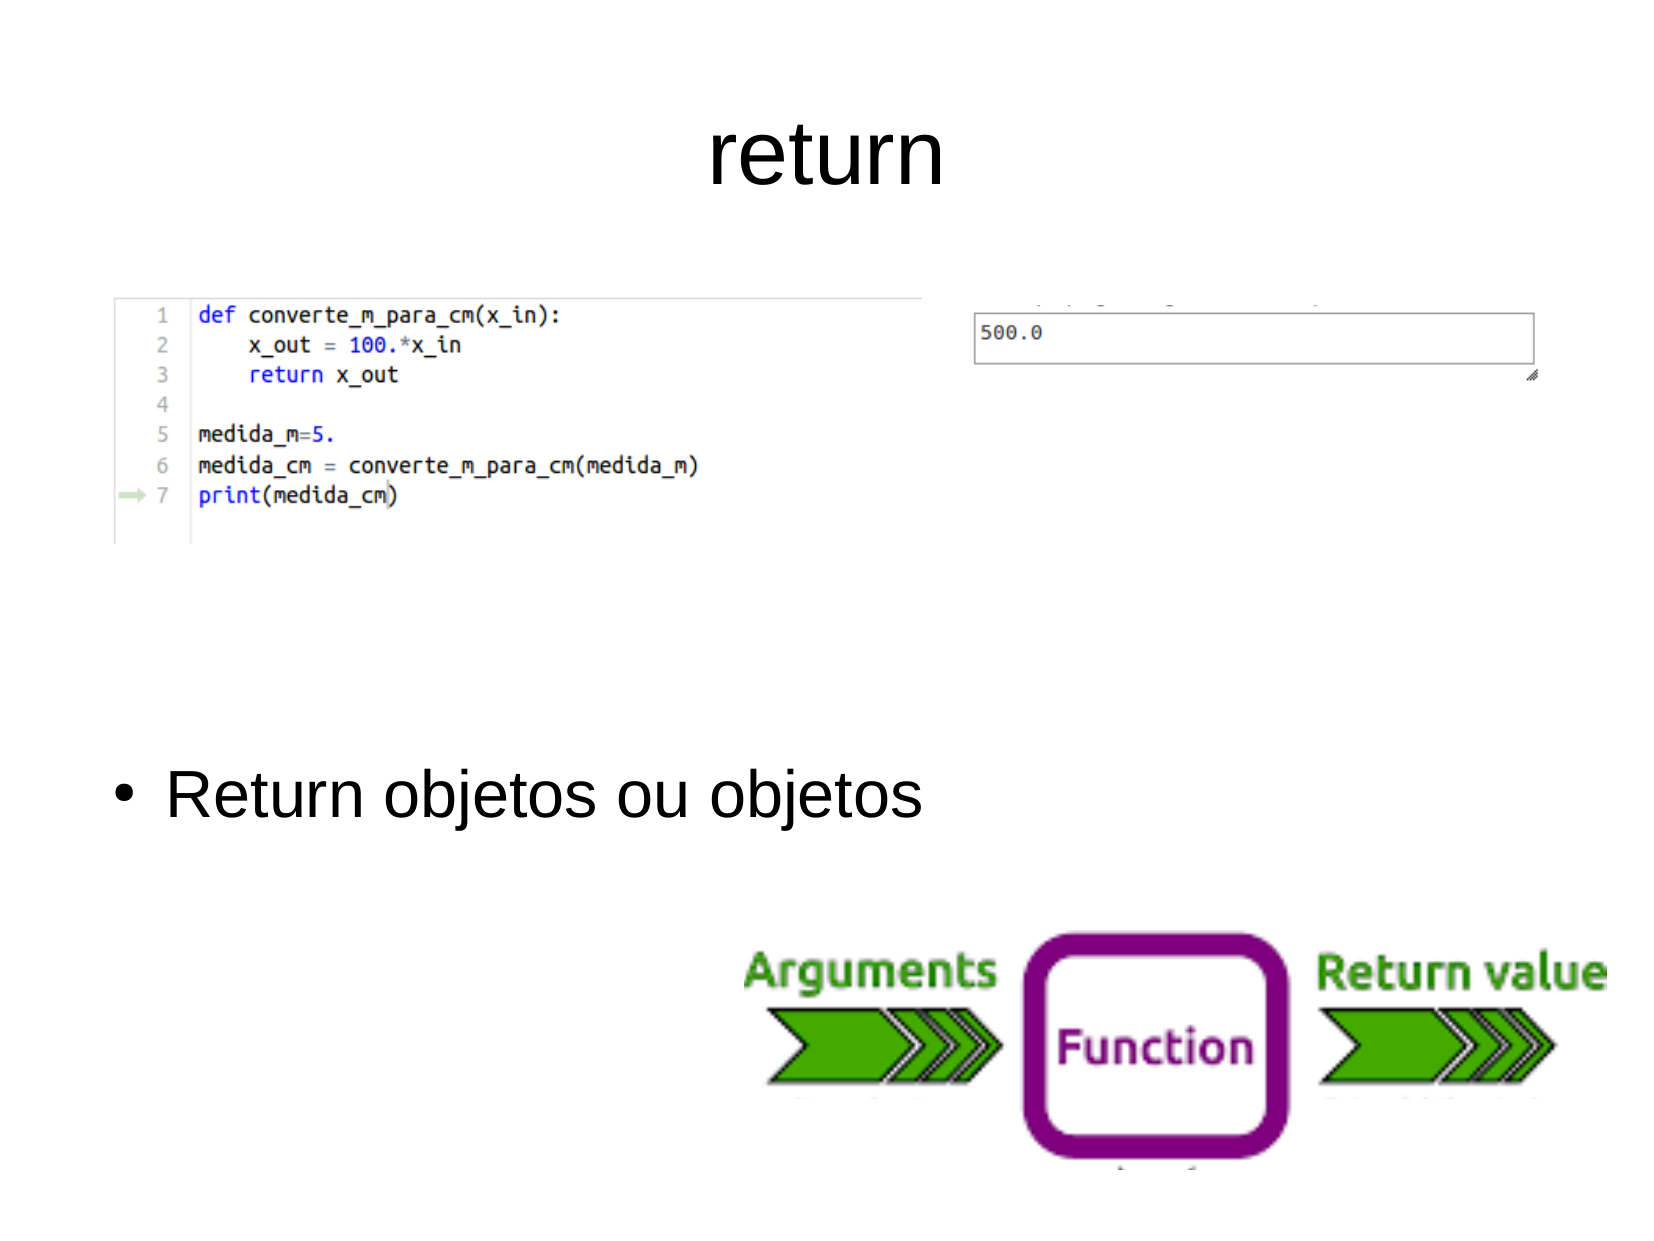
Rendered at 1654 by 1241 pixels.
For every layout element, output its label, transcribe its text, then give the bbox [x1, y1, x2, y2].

picture [968, 305, 1560, 390]
title return [82, 49, 1571, 257]
picture [97, 287, 922, 544]
list Return objetos ou objetos [94, 757, 1583, 1241]
picture [744, 930, 1608, 1170]
